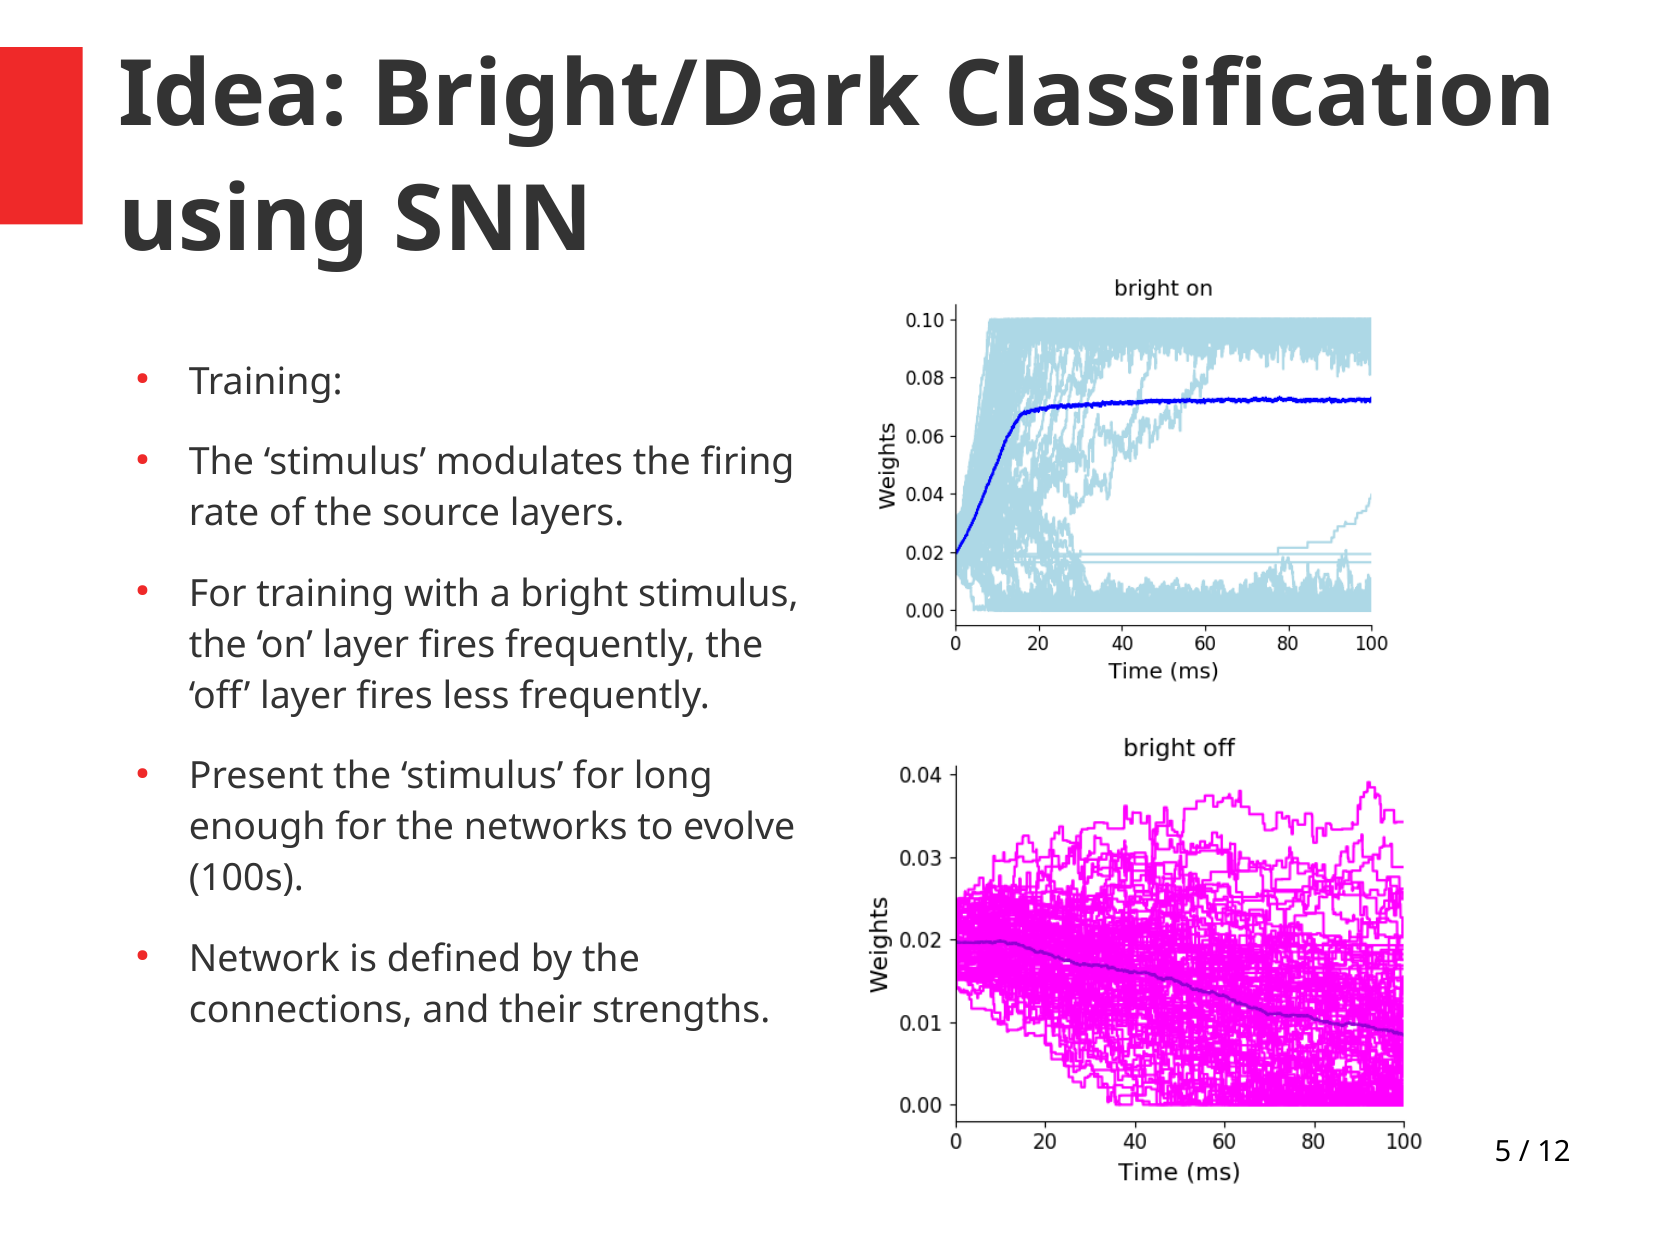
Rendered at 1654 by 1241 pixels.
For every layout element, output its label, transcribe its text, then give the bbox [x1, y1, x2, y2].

list Training: The ‘stimulus’ modulates the firing rate of the source layers. For training with a bright stimulus, the ‘on’ layer fires frequently, the ‘off’ layer fires less frequently. Present the ‘stimulus’ for long enough for the networks to evolve (100s). Network is defined by the connections, and their strengths. [118, 354, 810, 1074]
picture [862, 263, 1405, 698]
title Idea: Bright/Dark Classification using SNN [118, 45, 1571, 260]
picture [839, 720, 1441, 1202]
